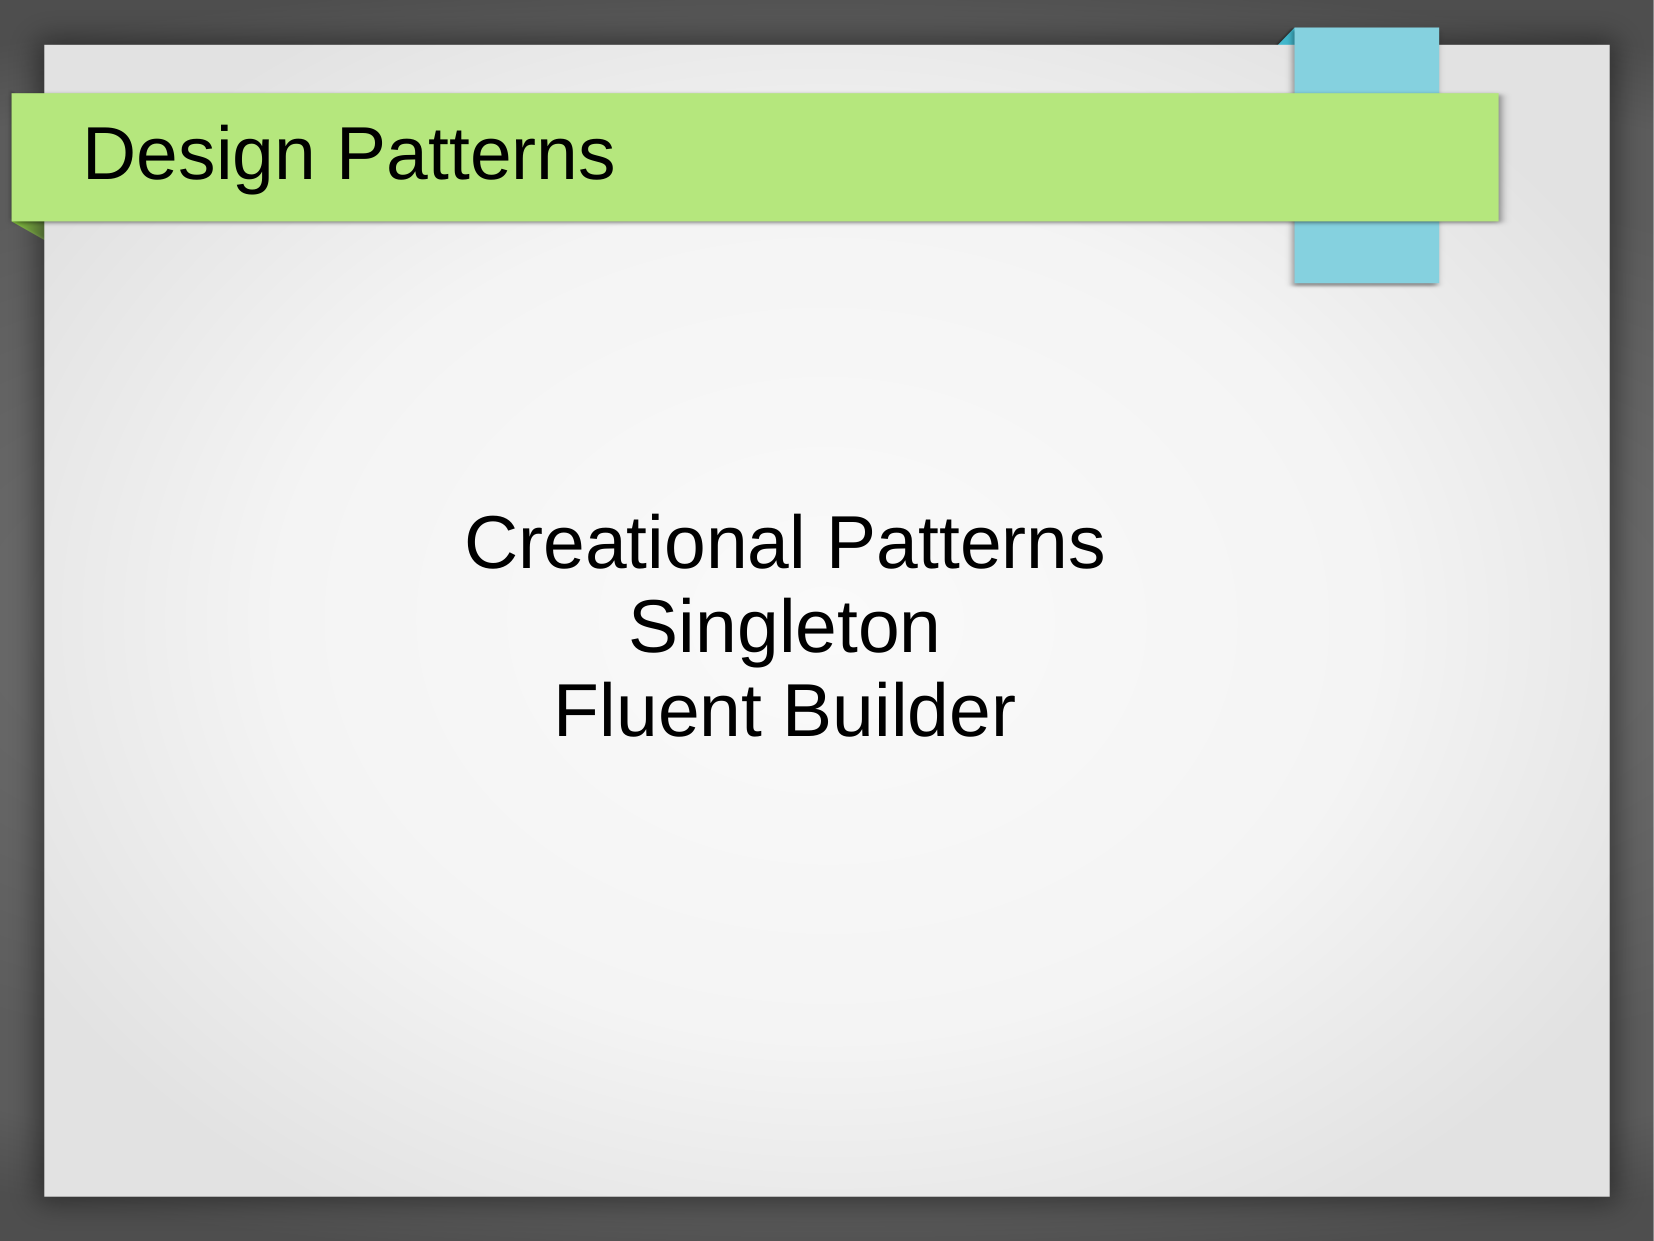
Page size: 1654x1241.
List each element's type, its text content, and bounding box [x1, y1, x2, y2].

title Design Patterns [82, 94, 1264, 213]
subtitle Creational Patterns Singleton Fluent Builder [70, 292, 1501, 1044]
picture [0, 0, 1654, 1241]
